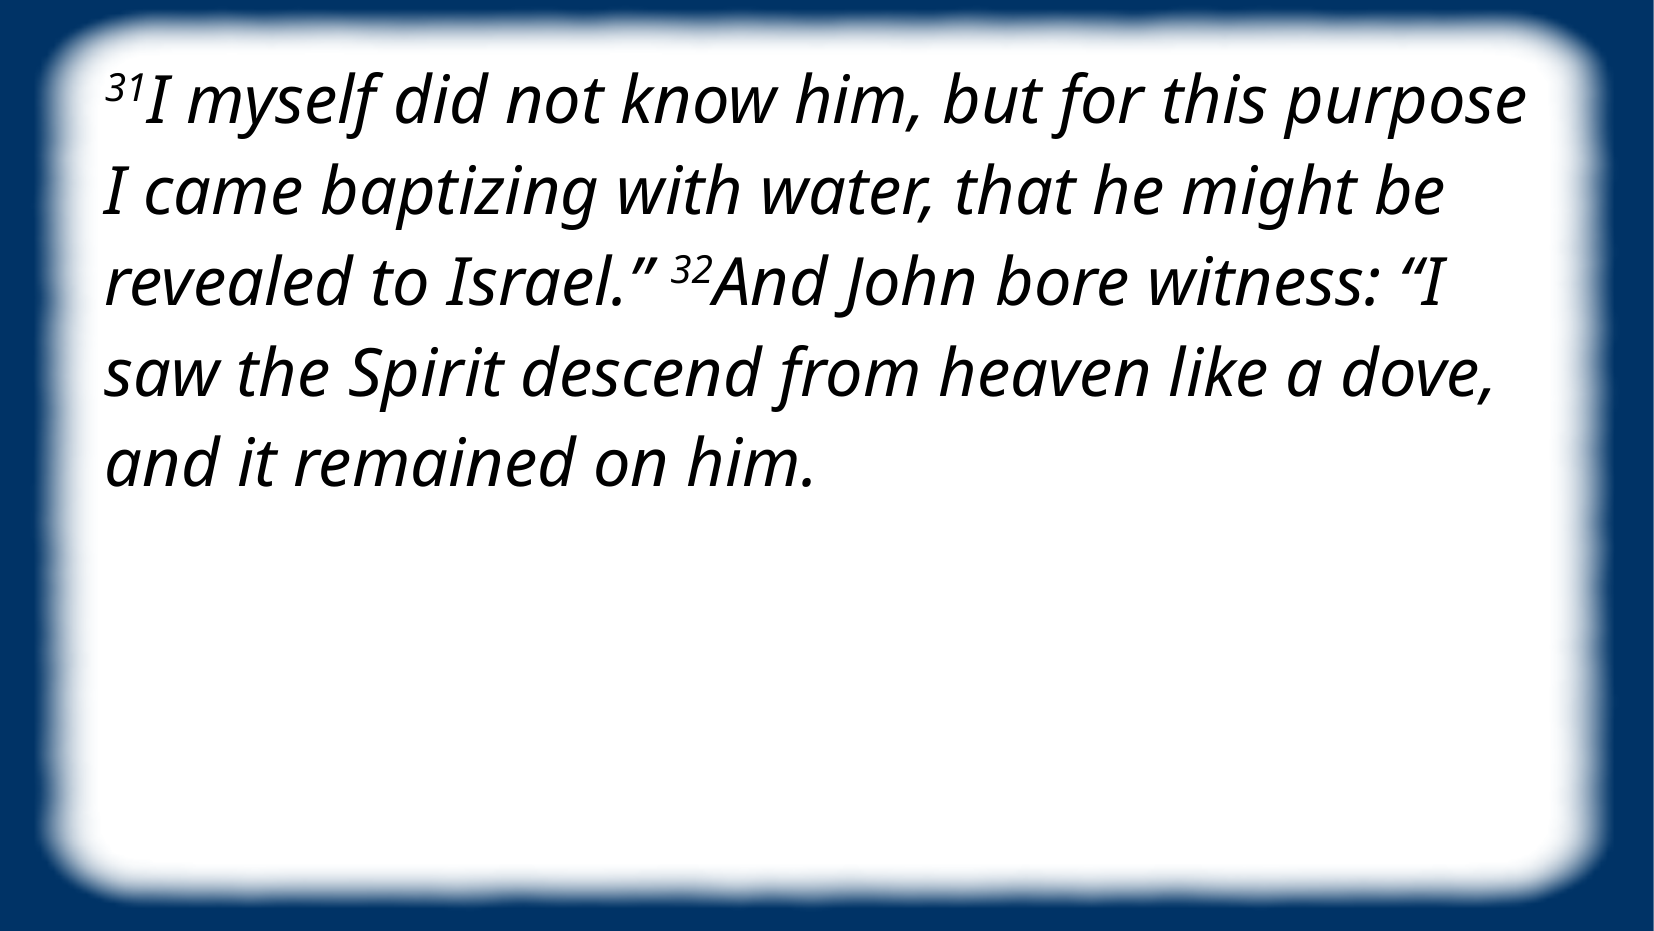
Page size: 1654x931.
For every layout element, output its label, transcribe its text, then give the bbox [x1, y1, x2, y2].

text_box 31I myself did not know him, but for this purpose I came baptizing with water, that he might be revealed to Israel.” 32And John bore witness: “I saw the Spirit descend from heaven like a dove, and it remained on him. [90, 45, 1561, 504]
picture [0, 0, 1654, 931]
